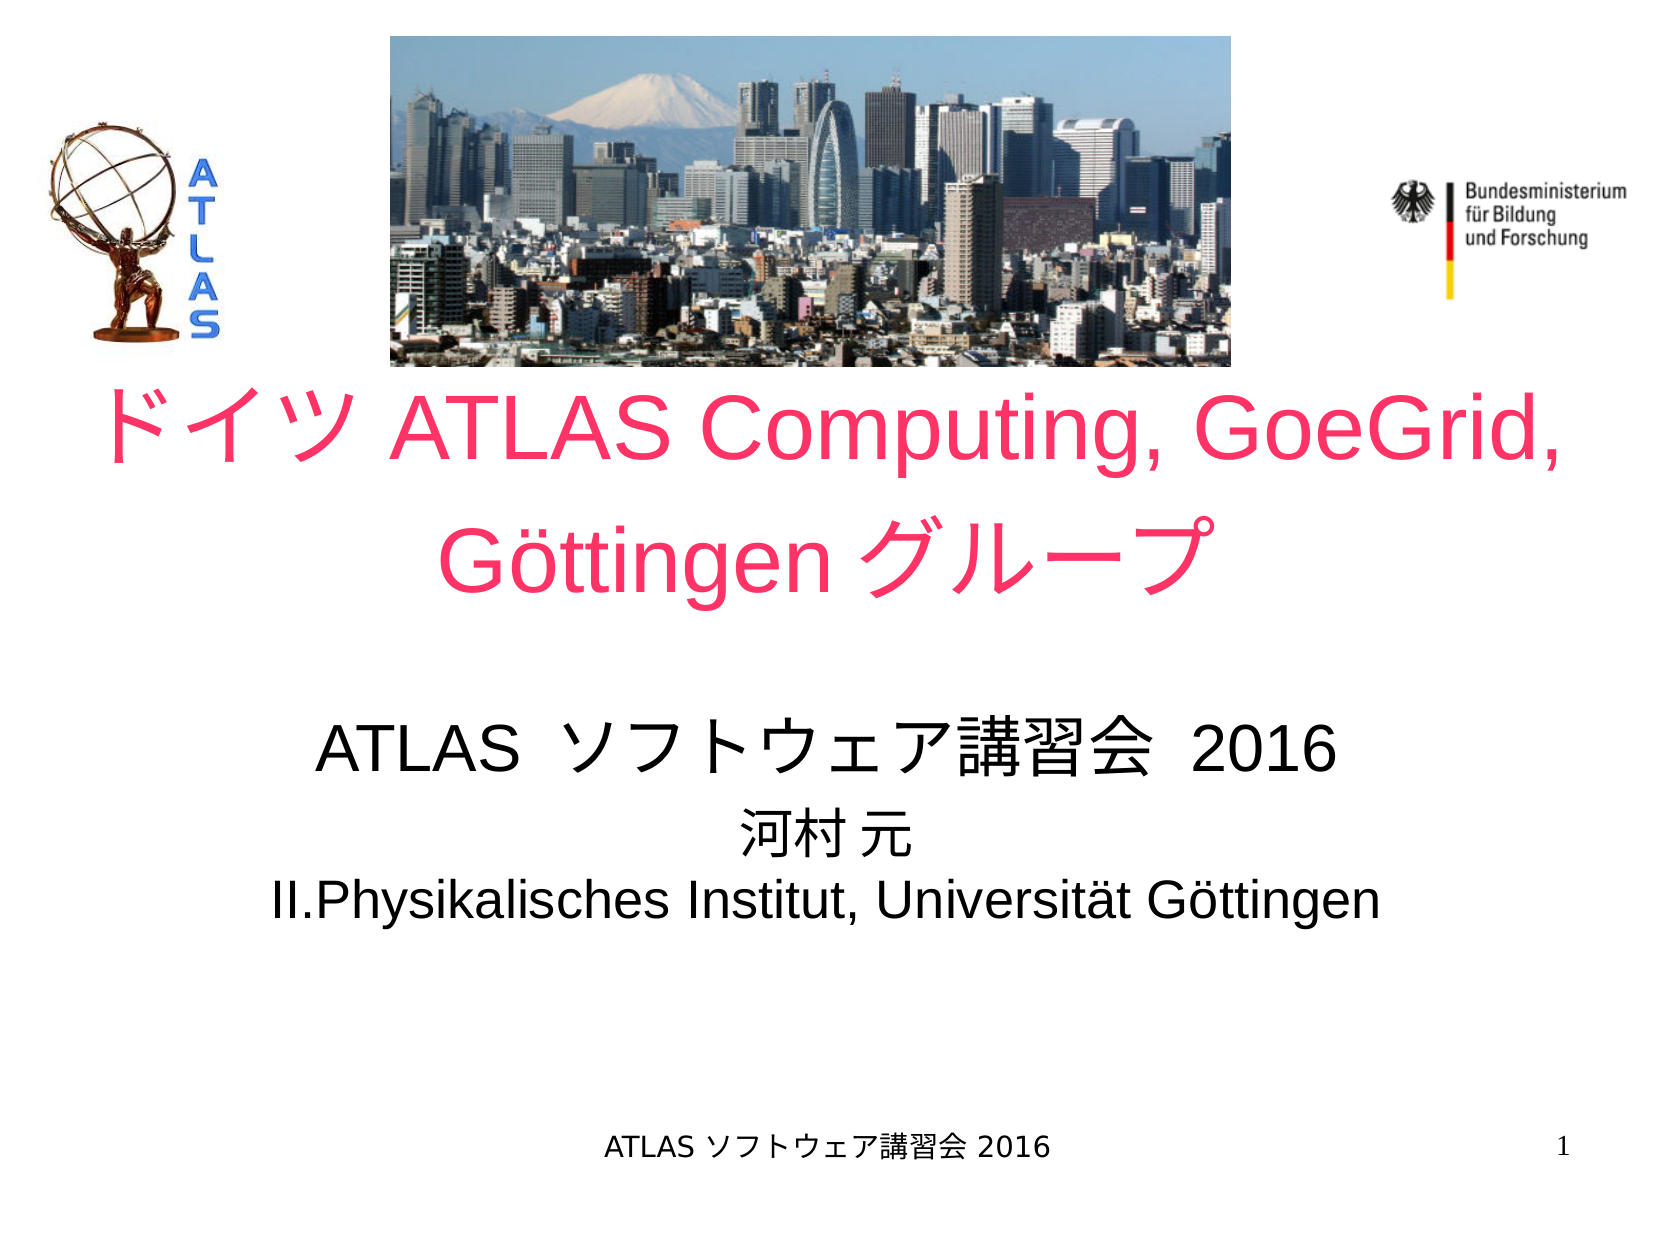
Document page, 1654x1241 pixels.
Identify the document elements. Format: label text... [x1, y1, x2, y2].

picture [1387, 174, 1641, 310]
subtitle ドイツATLAS Computing, GoeGrid, Göttingenグループ ATLAS ソフトウェア講習会 2016 河村 元 II.Physikalisches Institut, Universität Göttingen [82, 161, 1571, 1122]
picture [390, 36, 1231, 367]
picture [22, 104, 238, 364]
